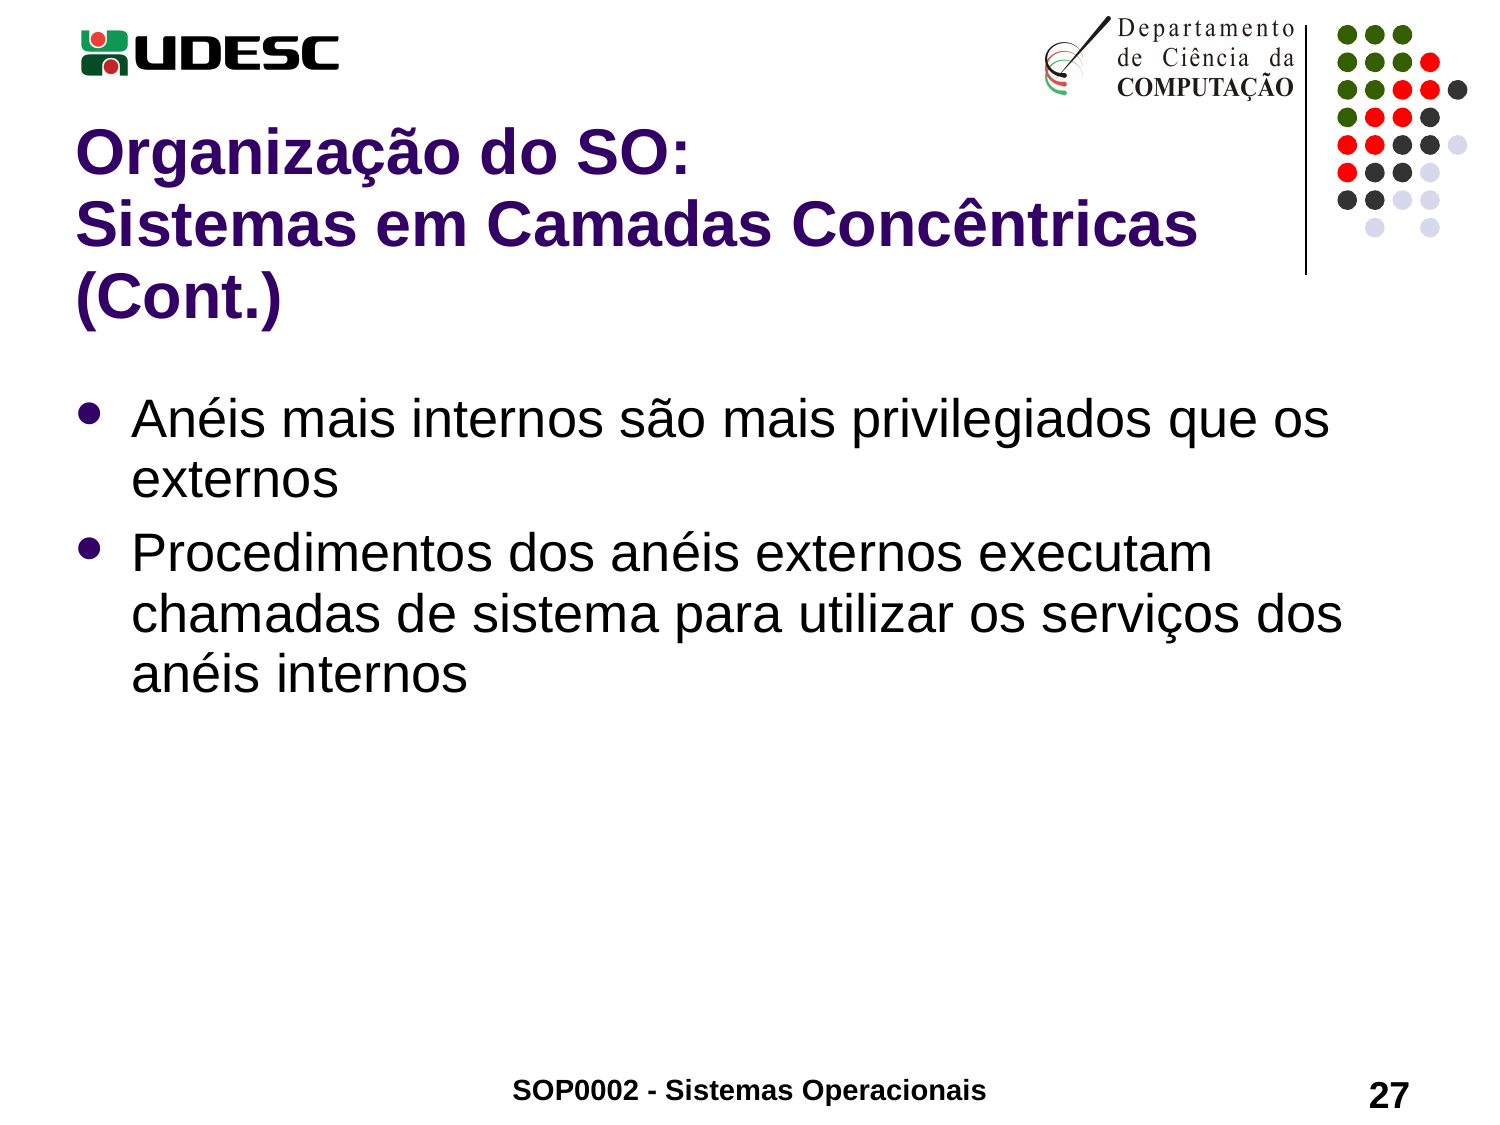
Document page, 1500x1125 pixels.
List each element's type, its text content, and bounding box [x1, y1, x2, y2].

picture [1045, 16, 1294, 101]
title Organização do SO: Sistemas em Camadas Concêntricas (Cont.) [74, 115, 1313, 333]
picture [74, 23, 346, 83]
list Anéis mais internos são mais privilegiados que os externos Procedimentos dos anéis externos executam chamadas de sistema para utilizar os serviços dos anéis internos [75, 388, 1426, 706]
